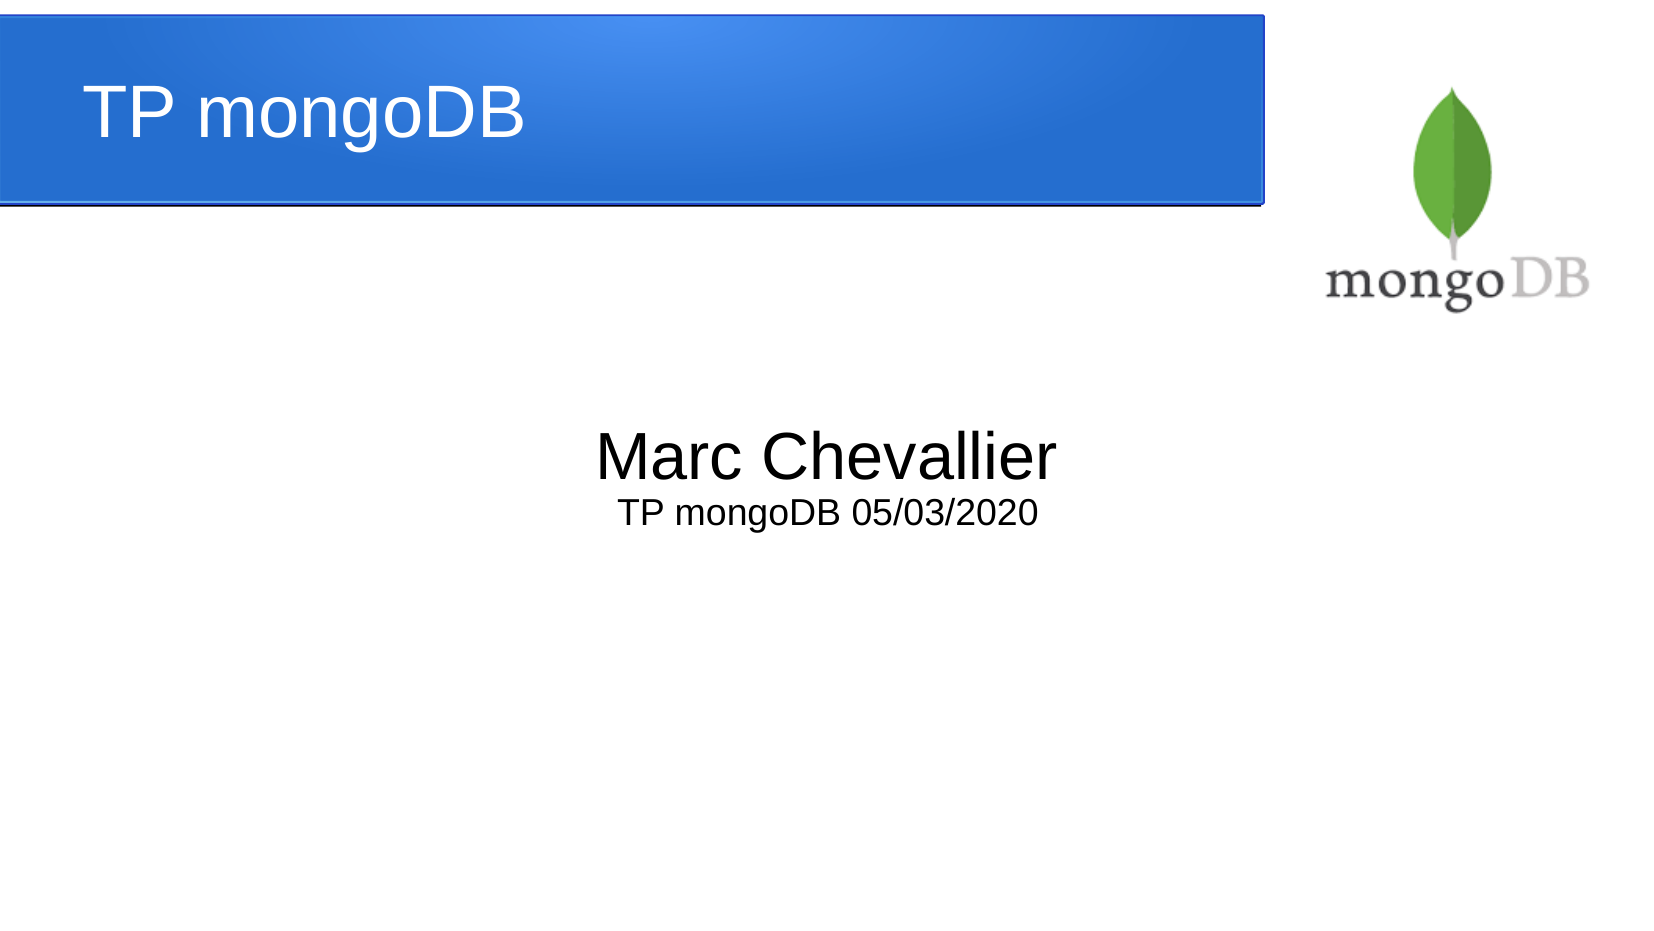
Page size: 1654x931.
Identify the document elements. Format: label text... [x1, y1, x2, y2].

title TP mongoDB [82, 35, 1235, 189]
subtitle Marc Chevallier [82, 224, 1571, 764]
picture [1279, 11, 1630, 364]
text_box TP mongoDB 05/03/2020 [602, 484, 1054, 584]
